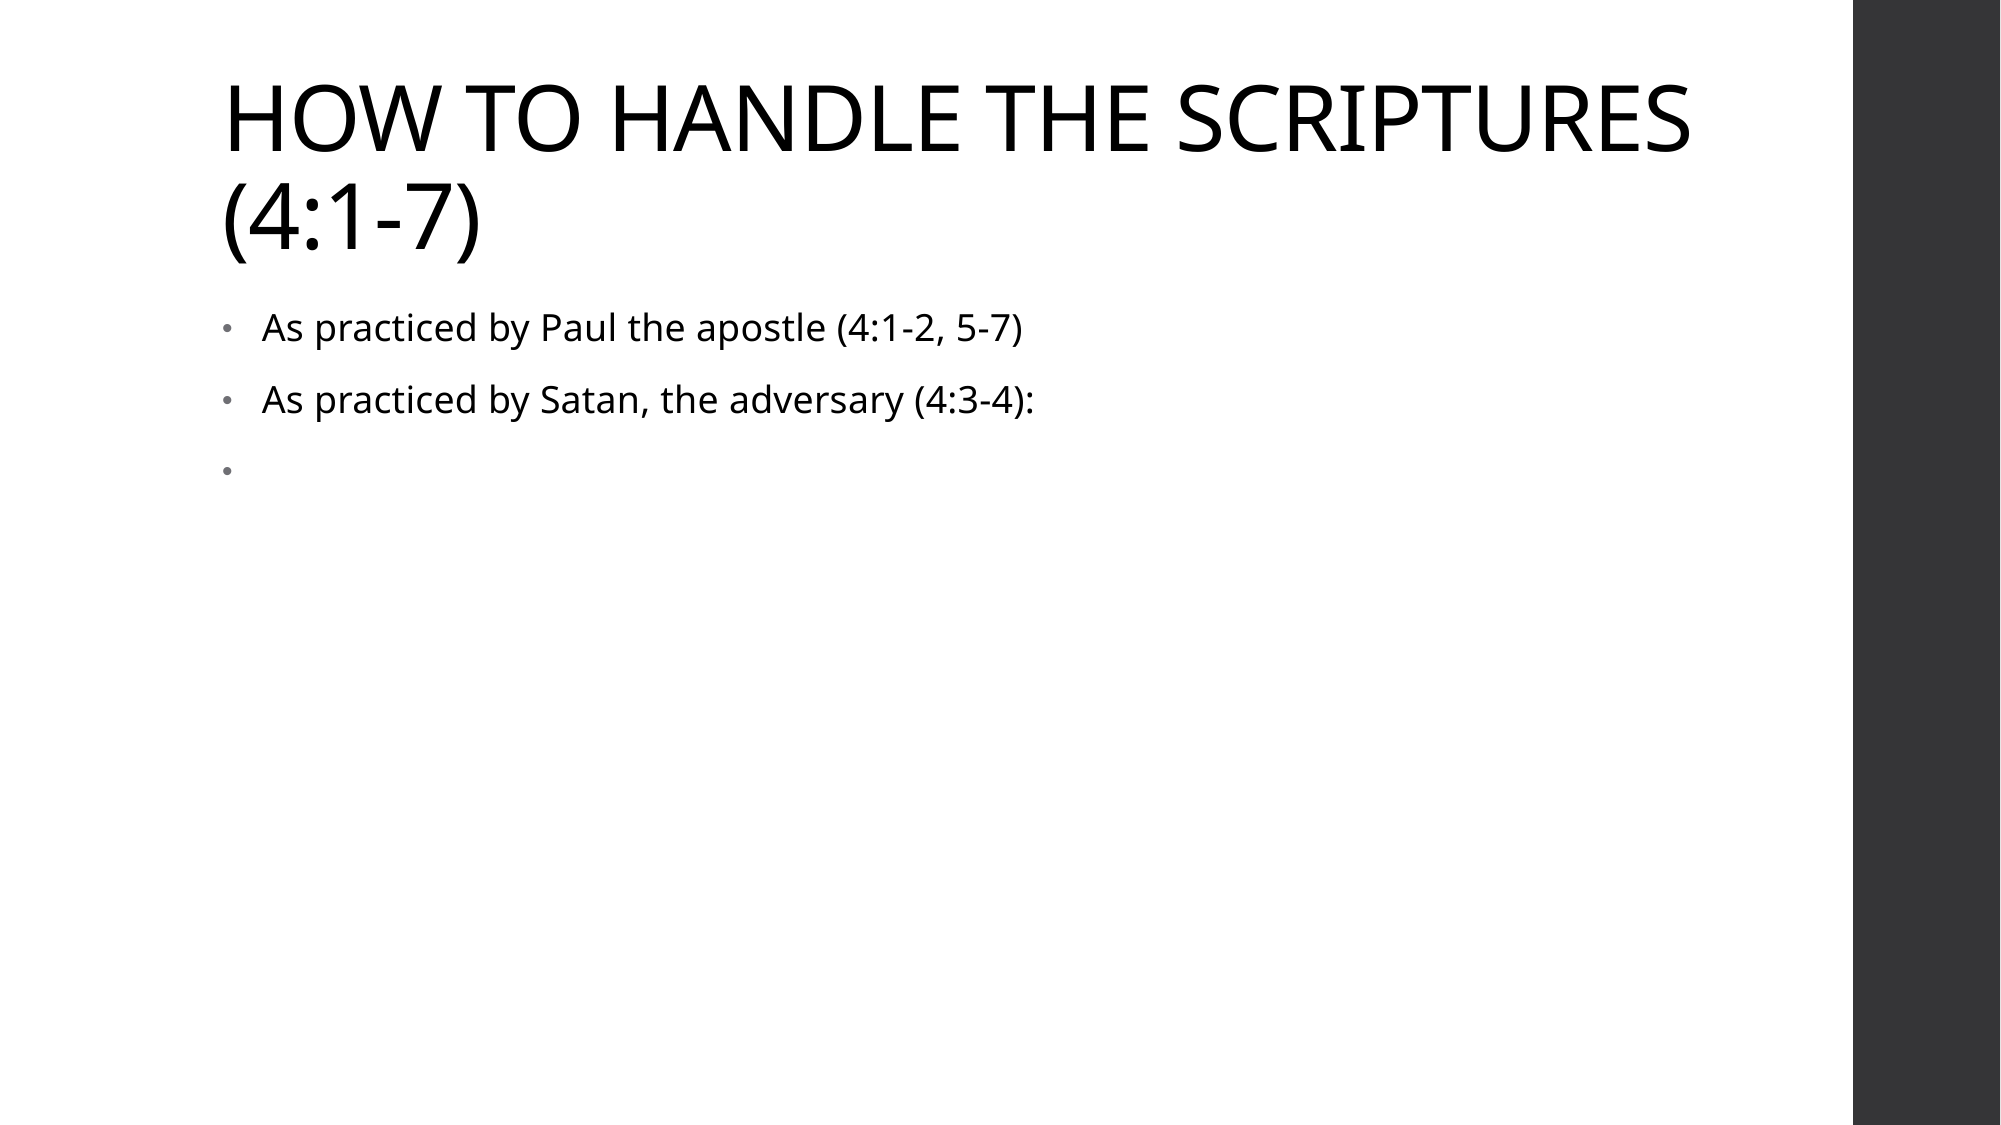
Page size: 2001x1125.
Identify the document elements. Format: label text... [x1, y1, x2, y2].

title HOW TO HANDLE THE SCRIPTURES (4:1-7) [206, 60, 1797, 278]
list As practiced by Paul the apostle (4:1-2, 5-7) As practiced by Satan, the adversary (4:3-4): [206, 299, 1617, 1014]
